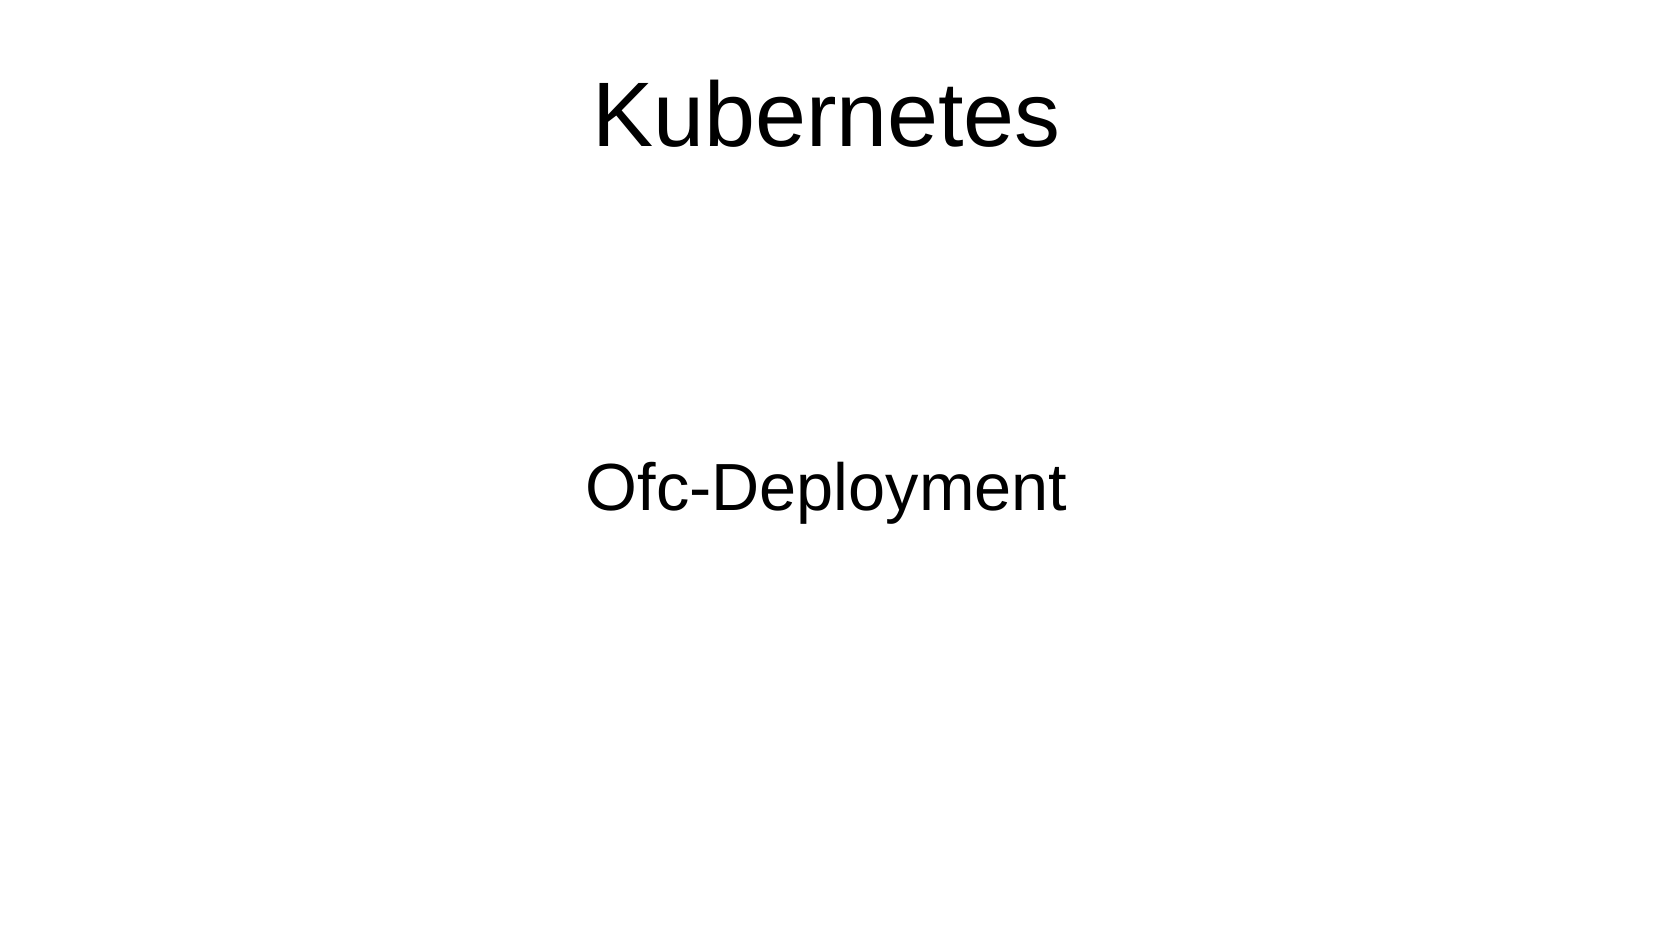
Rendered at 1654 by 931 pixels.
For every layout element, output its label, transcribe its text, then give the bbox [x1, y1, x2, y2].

subtitle Ofc-Deployment [82, 217, 1571, 758]
title Kubernetes [82, 37, 1571, 193]
